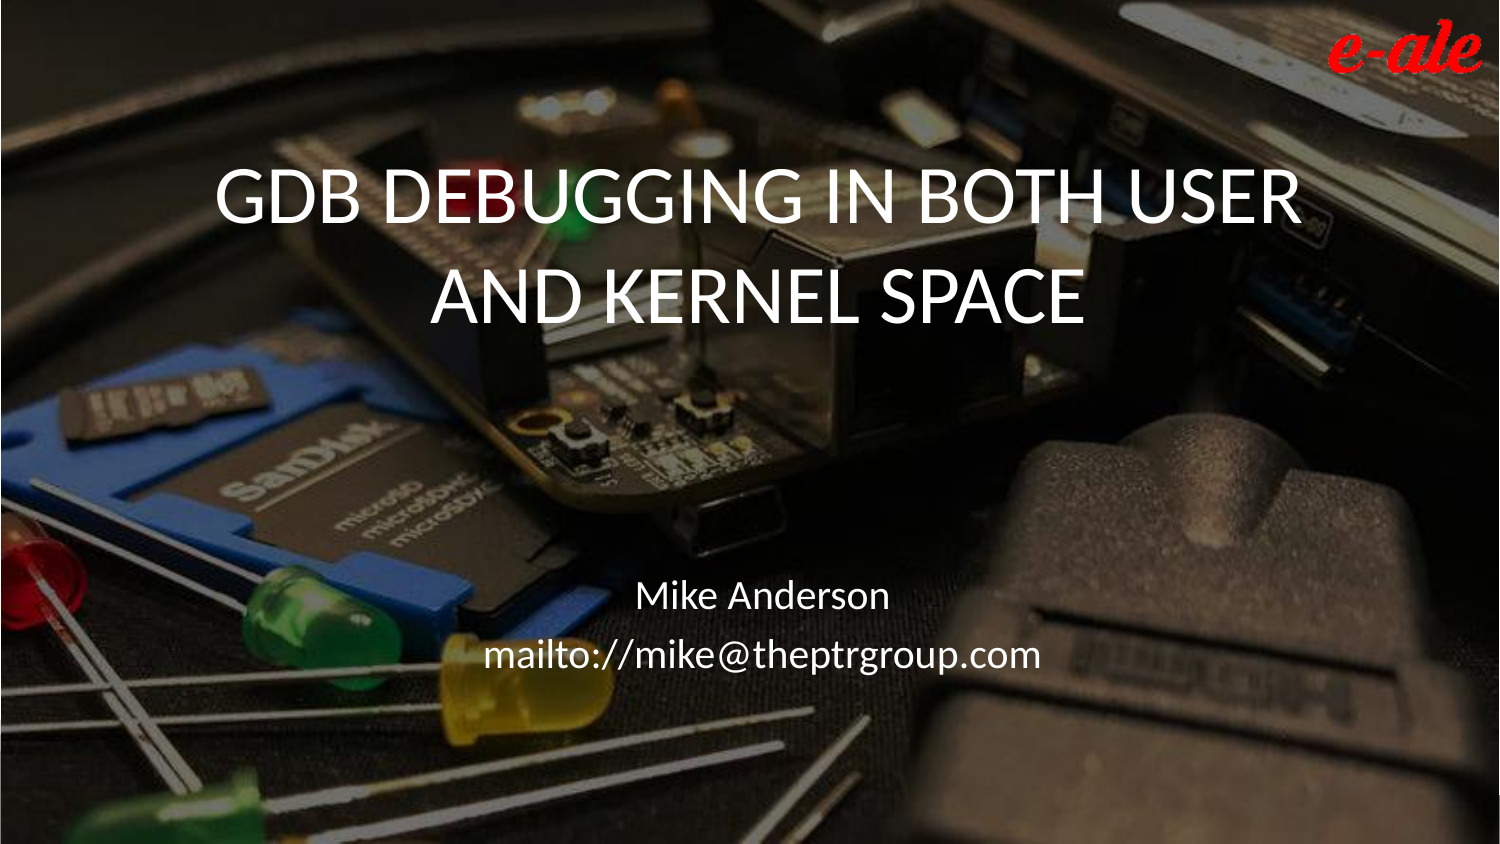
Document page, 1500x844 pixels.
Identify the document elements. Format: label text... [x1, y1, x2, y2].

picture [0, 0, 1500, 844]
subtitle Mike Anderson mailto://mike@theptrgroup.com [371, 567, 1155, 690]
title GDB Debugging in Both User and Kernel Space [119, 132, 1399, 525]
